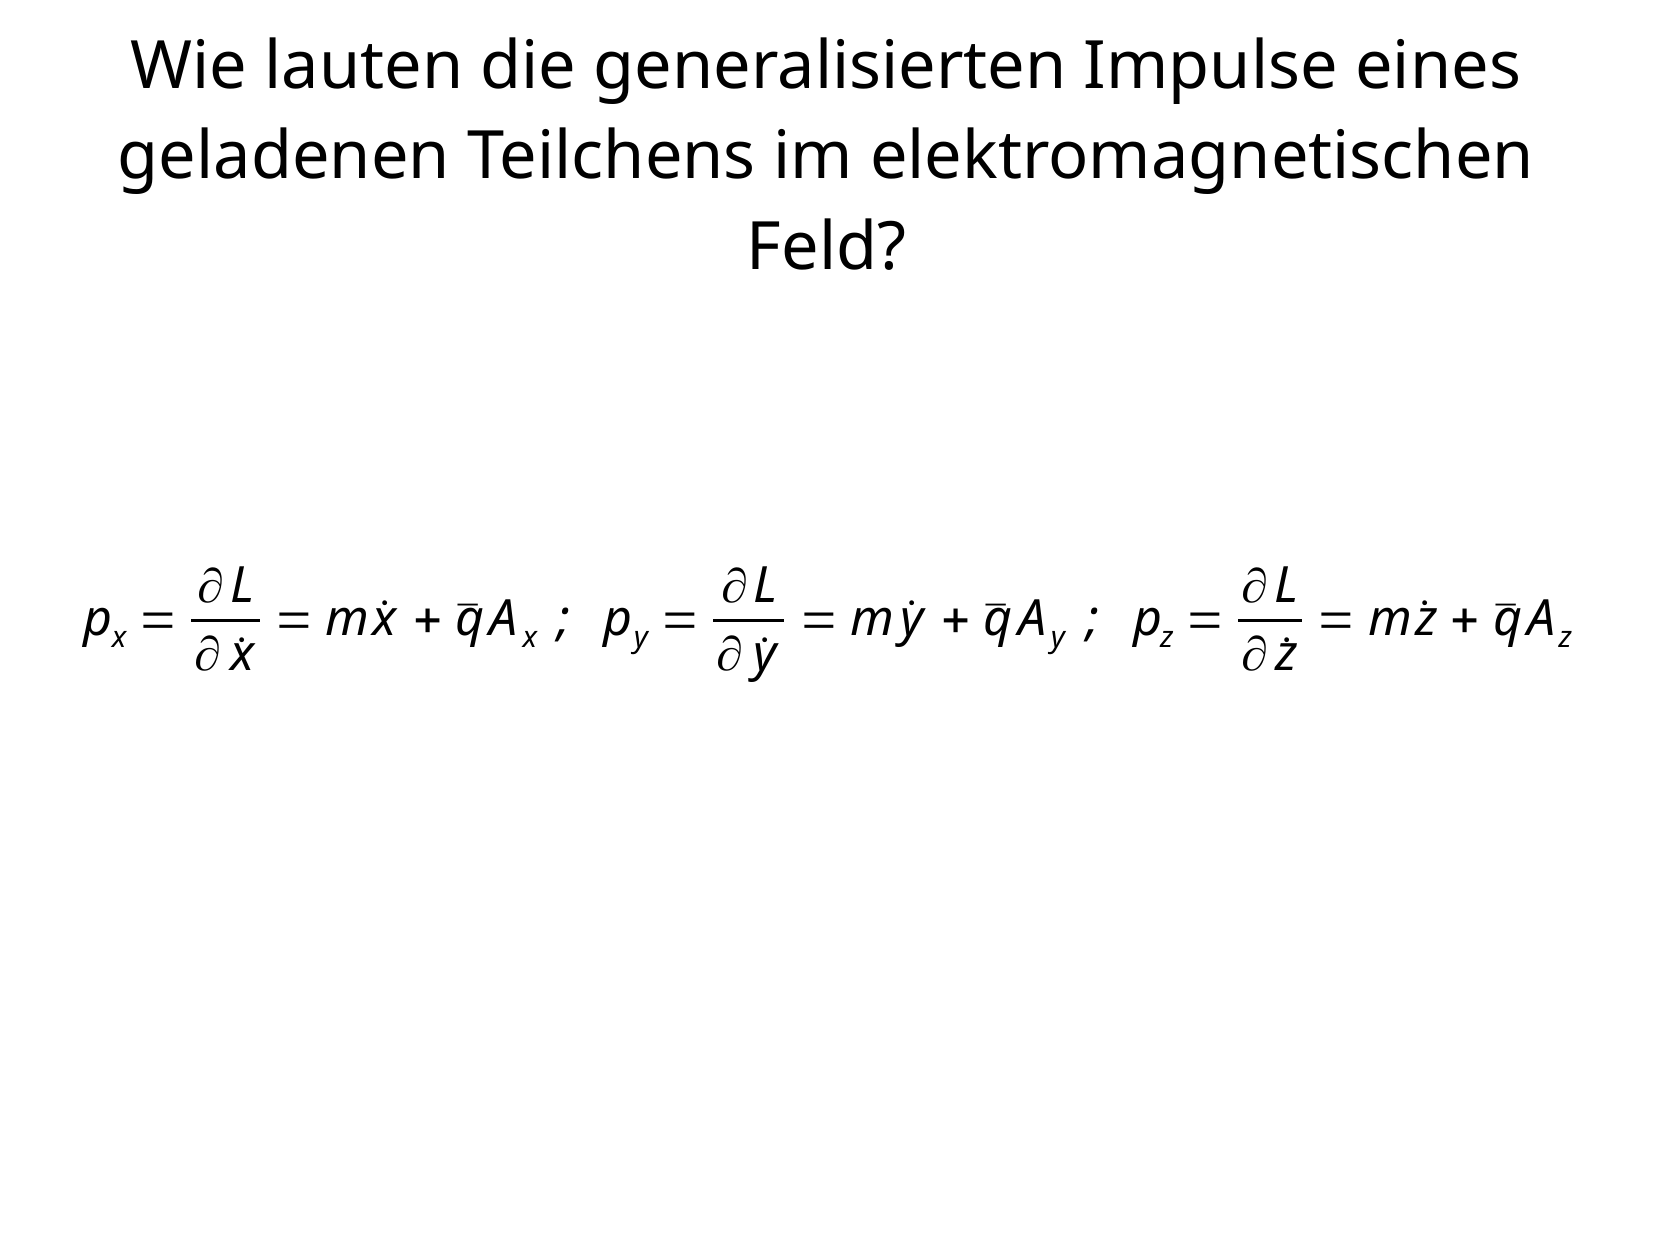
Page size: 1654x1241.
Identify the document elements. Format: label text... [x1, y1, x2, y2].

title Wie lauten die generalisierten Impulse eines geladenen Teilchens im elektromagnetischen Feld? [82, 19, 1571, 287]
chart [74, 555, 1580, 685]
